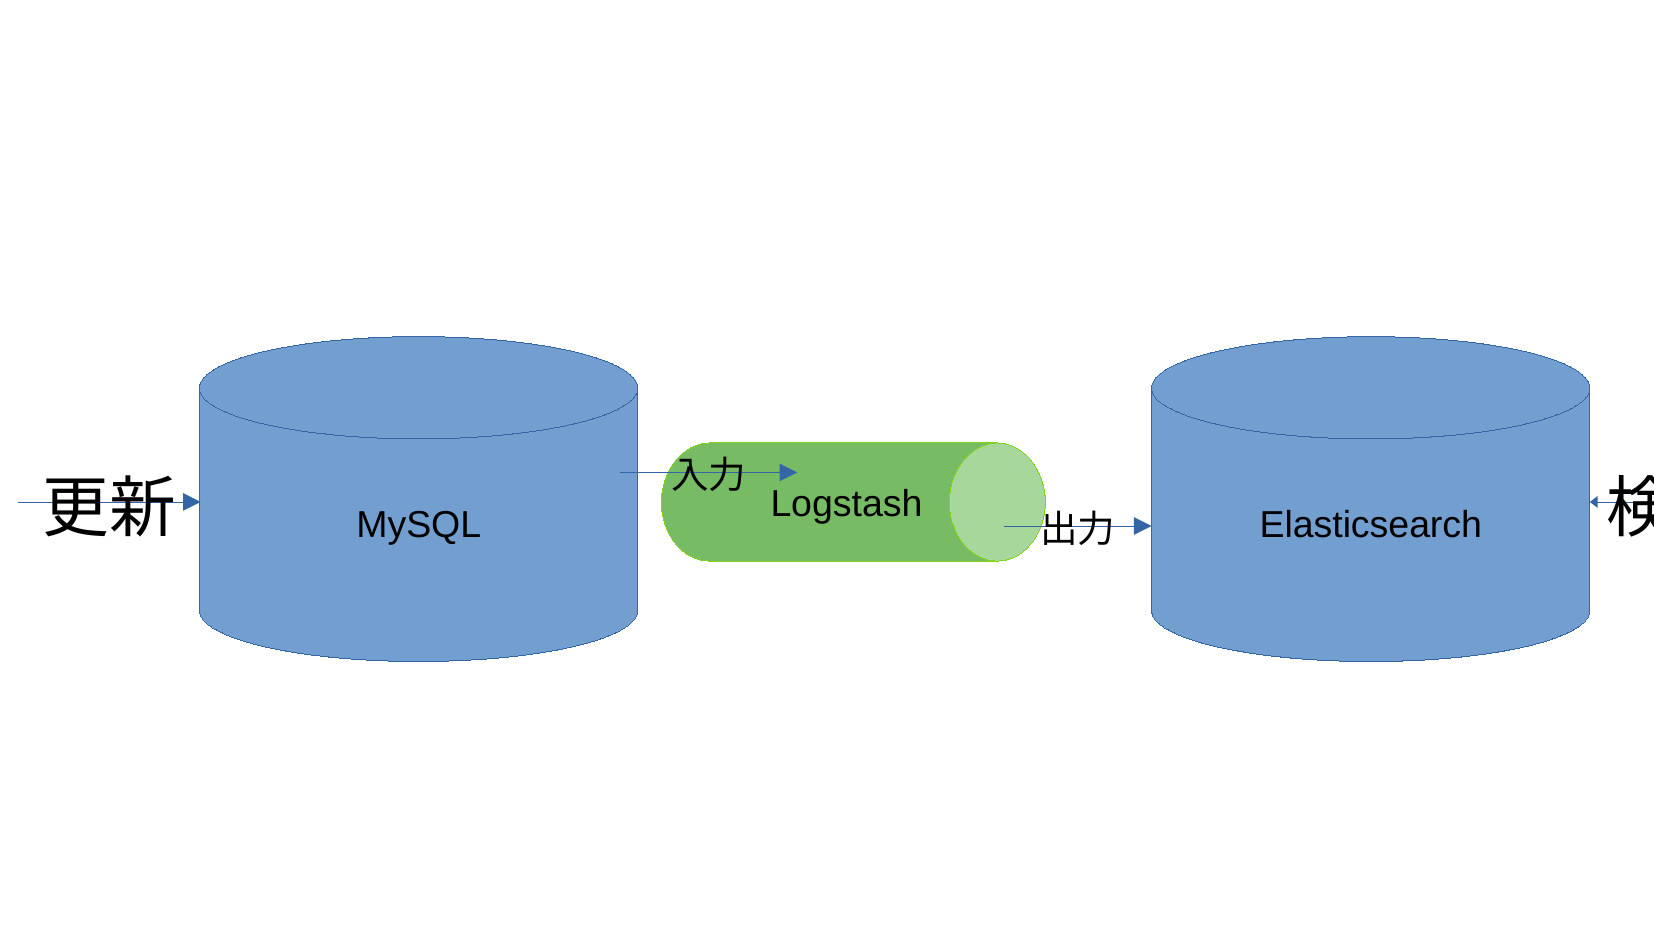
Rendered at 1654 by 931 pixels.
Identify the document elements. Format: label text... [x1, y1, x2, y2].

text_box Elasticsearch [1151, 336, 1590, 662]
text_box [726, 468, 739, 472]
text_box Logstash [755, 474, 963, 532]
text_box [661, 473, 995, 562]
text_box MySQL [199, 336, 638, 662]
text_box [668, 442, 995, 474]
